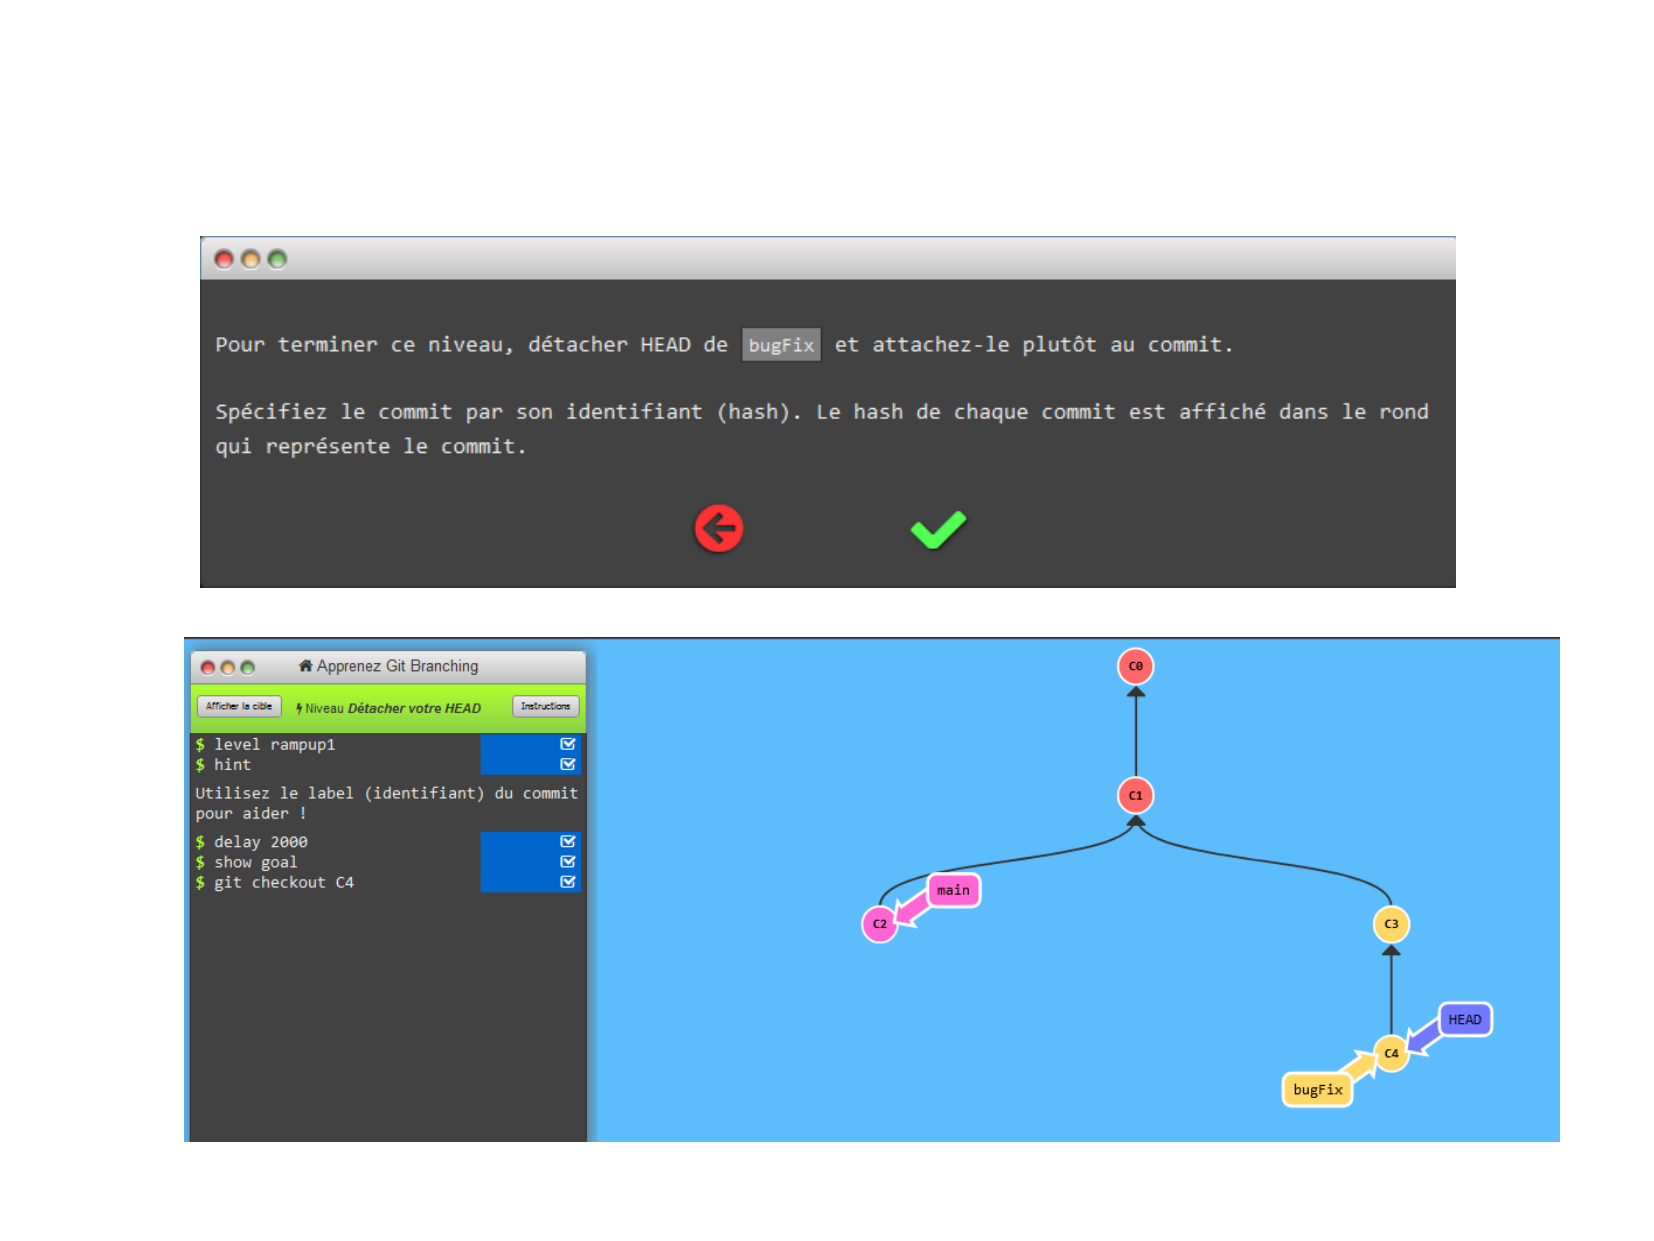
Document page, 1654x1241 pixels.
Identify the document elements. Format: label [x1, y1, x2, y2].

picture [200, 236, 1456, 588]
picture [184, 637, 1560, 1142]
